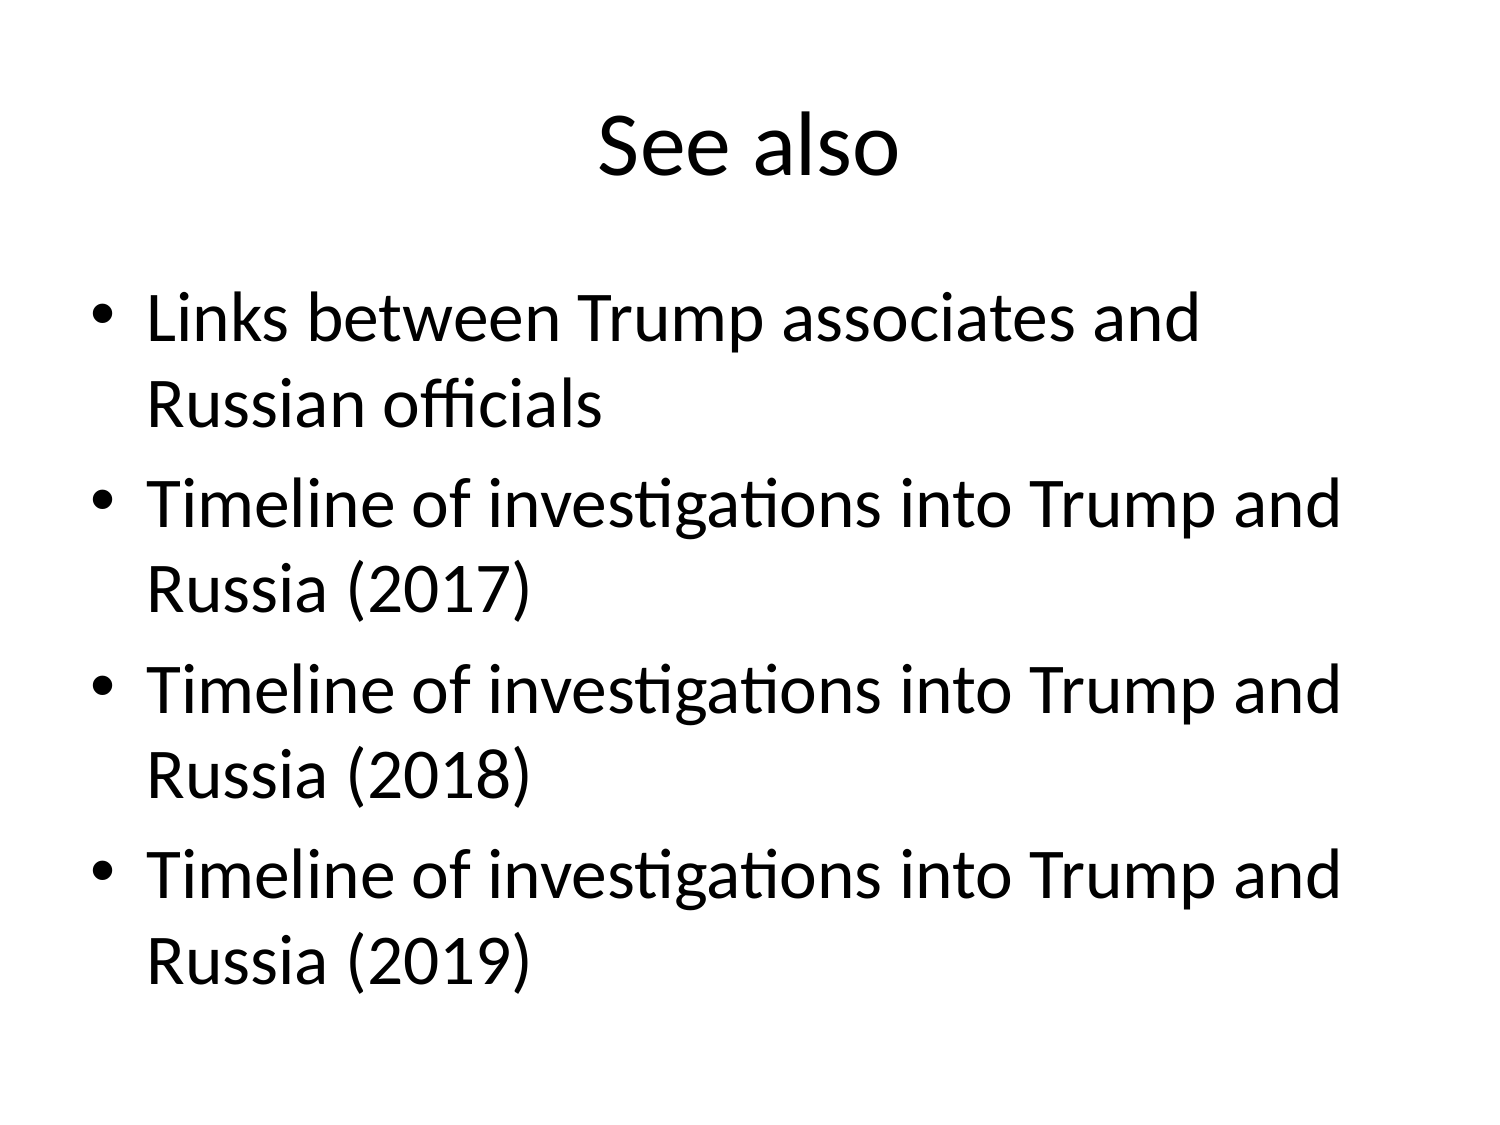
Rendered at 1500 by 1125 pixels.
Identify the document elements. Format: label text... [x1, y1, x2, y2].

title See also [75, 45, 1425, 233]
list Links between Trump associates and Russian officials Timeline of investigations into Trump and Russia (2017) Timeline of investigations into Trump and Russia (2018) Timeline of investigations into Trump and Russia (2019) [75, 262, 1425, 1005]
